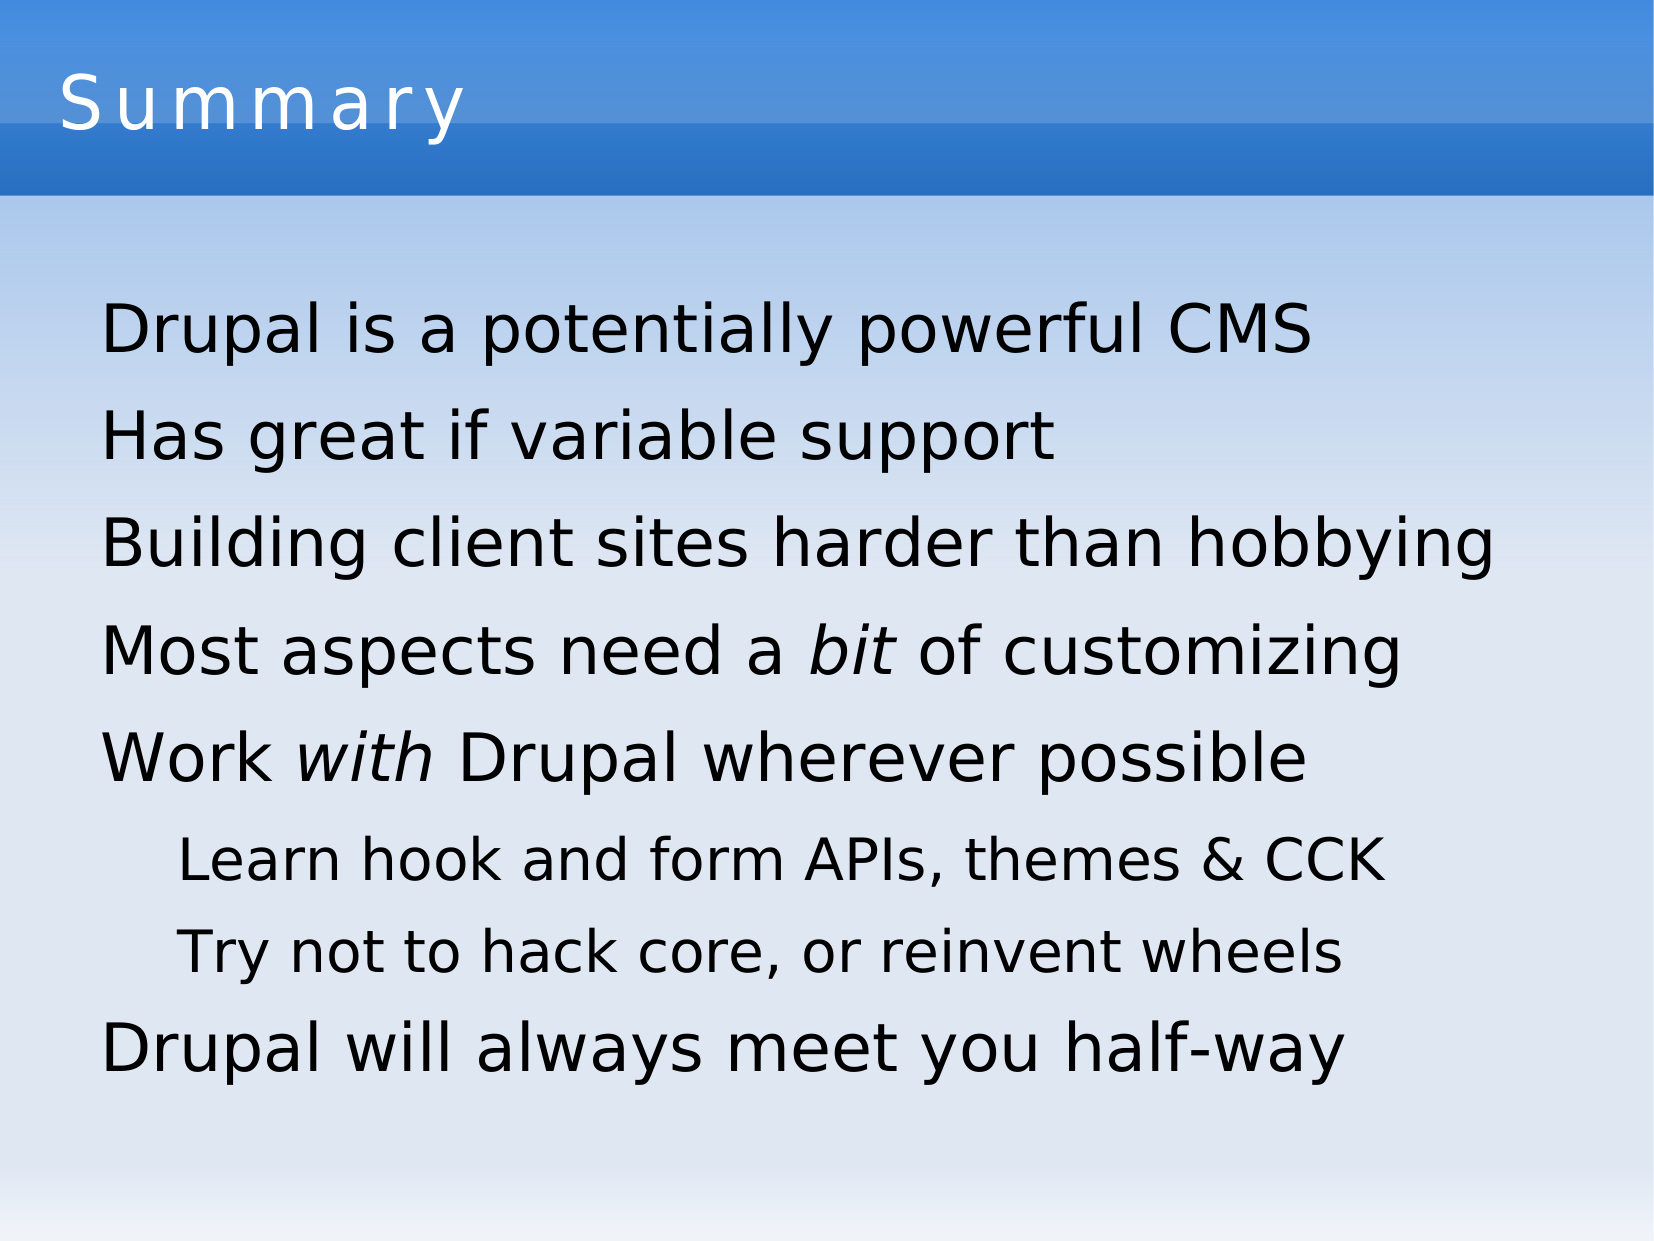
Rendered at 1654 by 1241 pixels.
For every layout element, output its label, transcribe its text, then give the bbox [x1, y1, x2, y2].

list Drupal is a potentially powerful CMS Has great if variable support Building client sites harder than hobbying Most aspects need a bit of customizing Work with Drupal wherever possible Learn hook and form APIs, themes & CCK Try not to hack core, or reinvent wheels Drupal will always meet you half-way [82, 290, 1571, 1109]
picture [0, 0, 1654, 1241]
title Summary [59, 29, 1270, 178]
